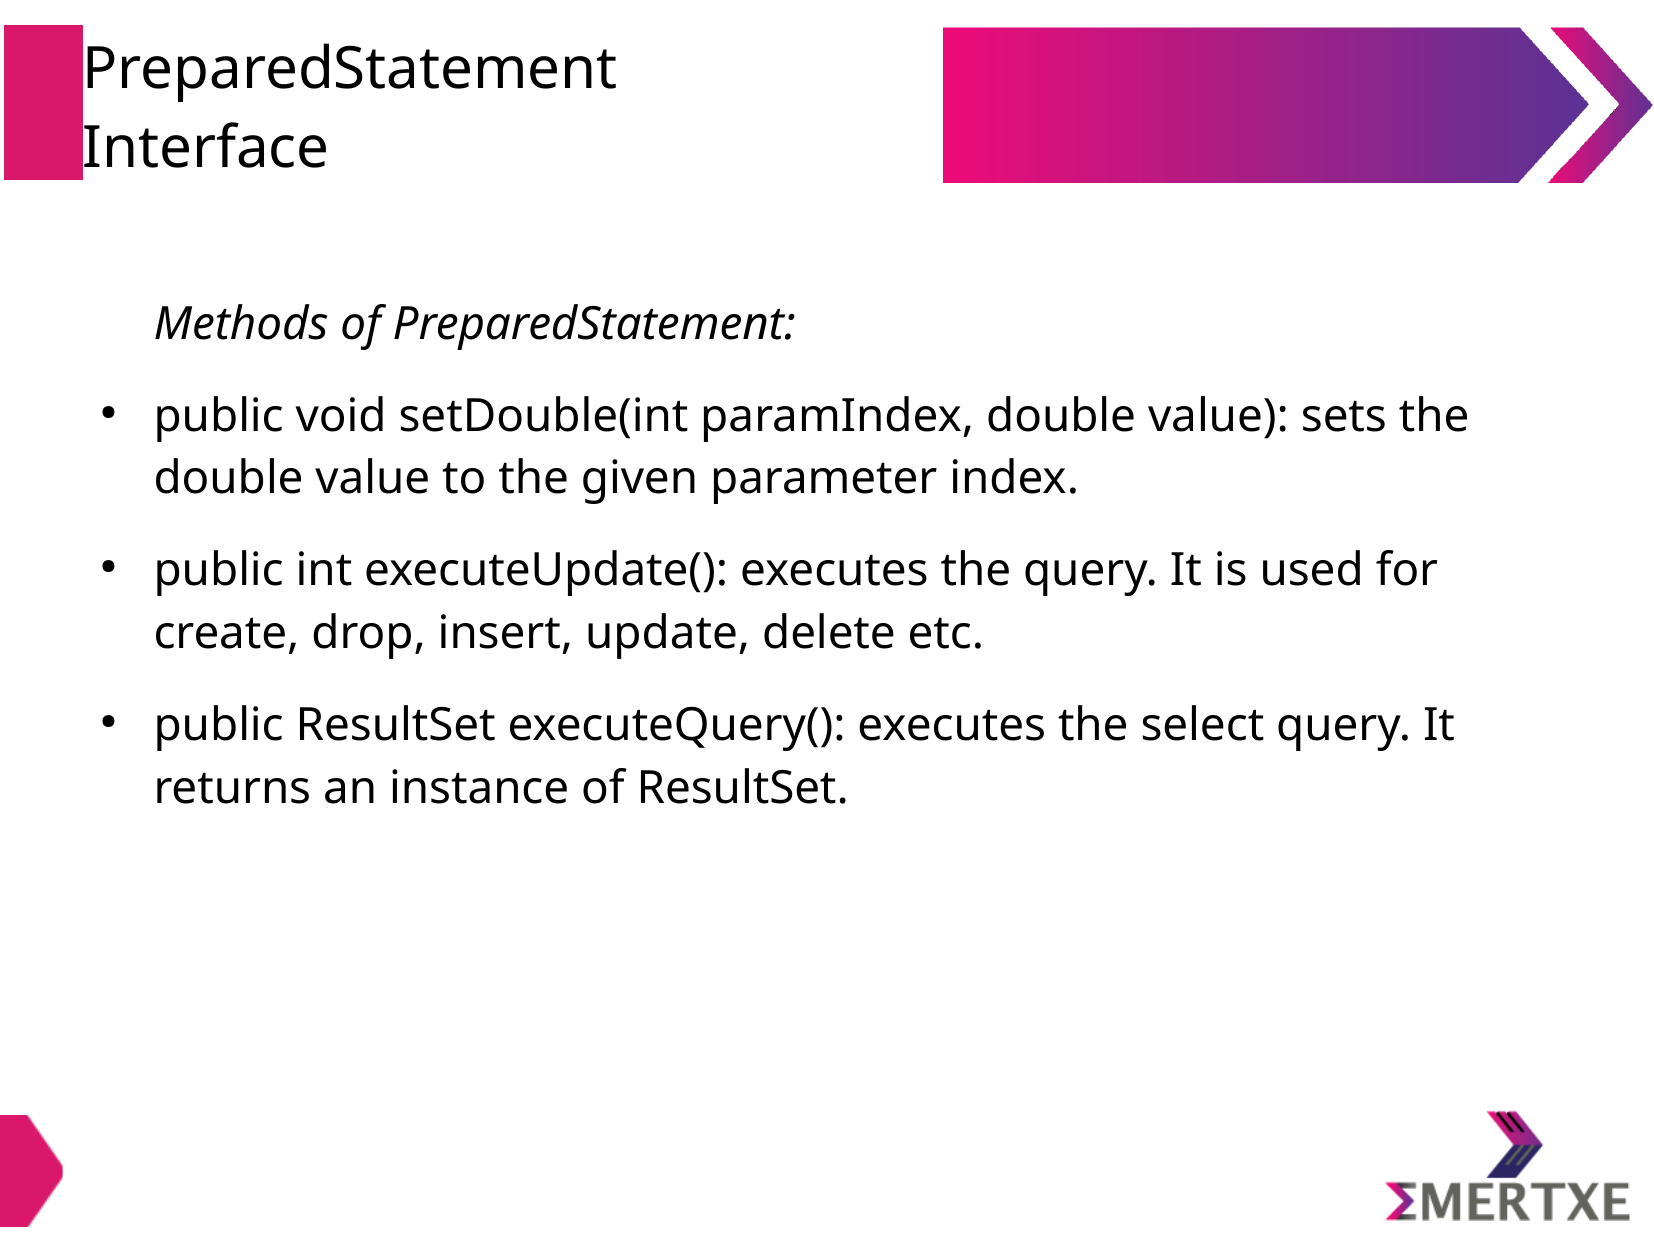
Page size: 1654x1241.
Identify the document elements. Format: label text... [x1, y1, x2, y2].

picture [1385, 1107, 1631, 1221]
list Methods of PreparedStatement: public void setDouble(int paramIndex, double value): sets the double value to the given parameter index. public int executeUpdate(): executes the query. It is used for create, drop, insert, update, delete etc. public ResultSet executeQuery(): executes the select query. It returns an instance of ResultSet. [82, 290, 1571, 1010]
picture [1571, 27, 1653, 183]
title PreparedStatement Interface [82, 2, 1571, 210]
